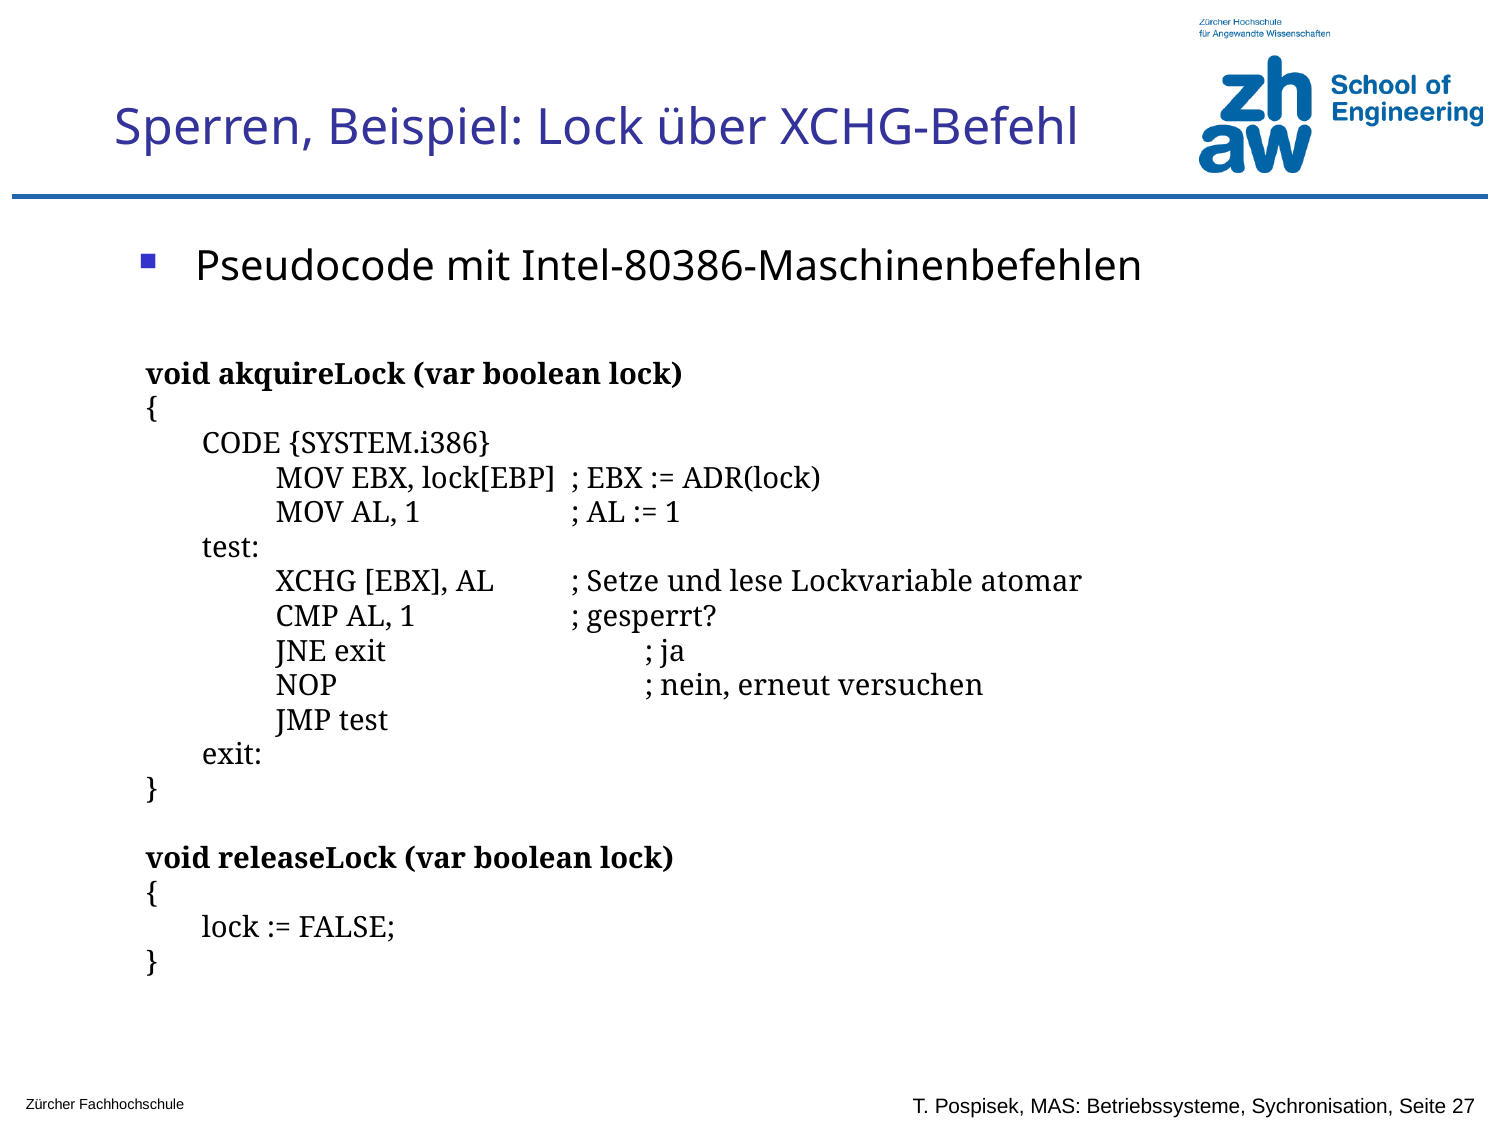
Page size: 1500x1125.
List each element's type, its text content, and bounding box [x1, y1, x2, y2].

text_box Pseudocode mit Intel-80386-Maschinenbefehlen [123, 231, 1162, 320]
list void akquireLock (var boolean lock) { CODE {SYSTEM.i386} MOV EBX, lock[EBP] ; EBX := ADR(lock) MOV AL, 1 ; AL := 1 test: XCHG [EBX], AL ; Setze und lese Lockvariable atomar CMP AL, 1 ; gesperrt? JNE exit ; ja NOP ; nein, erneut versuchen JMP test exit: } void releaseLock (var boolean lock) { lock := FALSE; } [130, 354, 1406, 1052]
title Sperren, Beispiel: Lock über XCHG-Befehl [99, 50, 1379, 163]
picture [1199, 19, 1483, 173]
